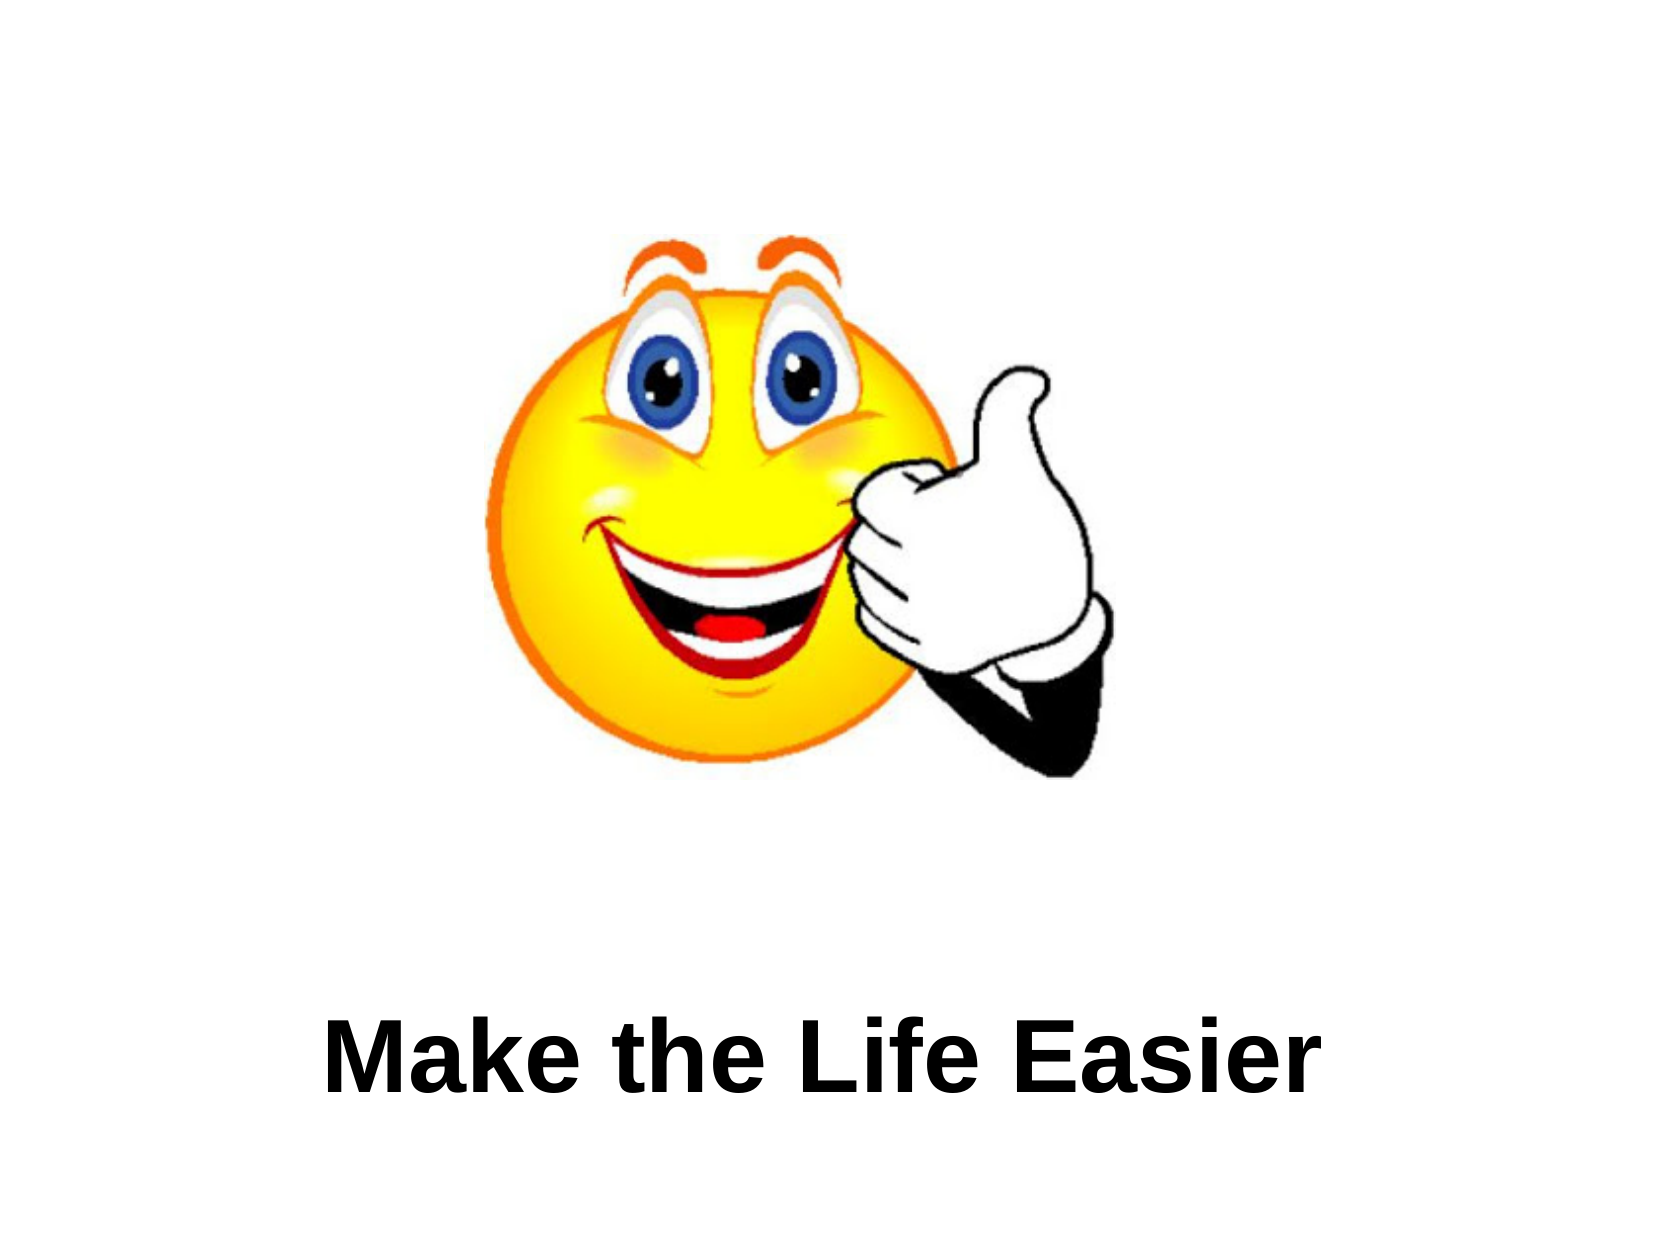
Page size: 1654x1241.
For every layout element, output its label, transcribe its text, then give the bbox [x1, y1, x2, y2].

text_box Make the Life Easier [307, 990, 1347, 1123]
picture [484, 234, 1116, 780]
